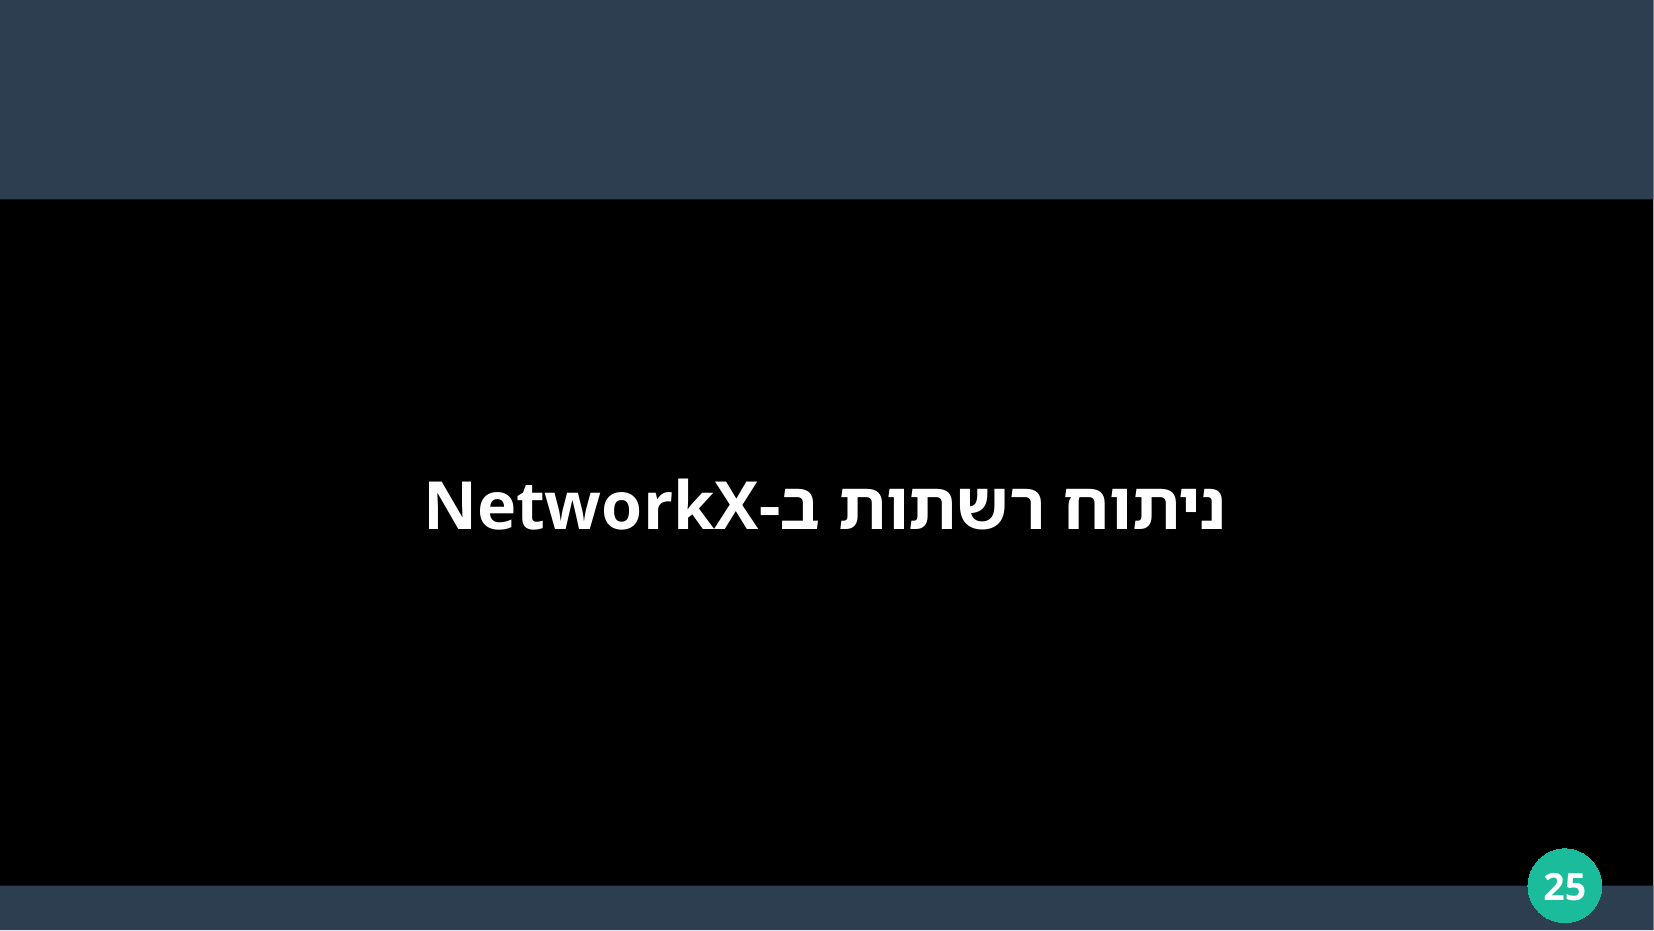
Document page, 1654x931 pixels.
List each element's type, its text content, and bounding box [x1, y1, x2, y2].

title ניתוח רשתות ב-NetworkX [0, 444, 1651, 563]
